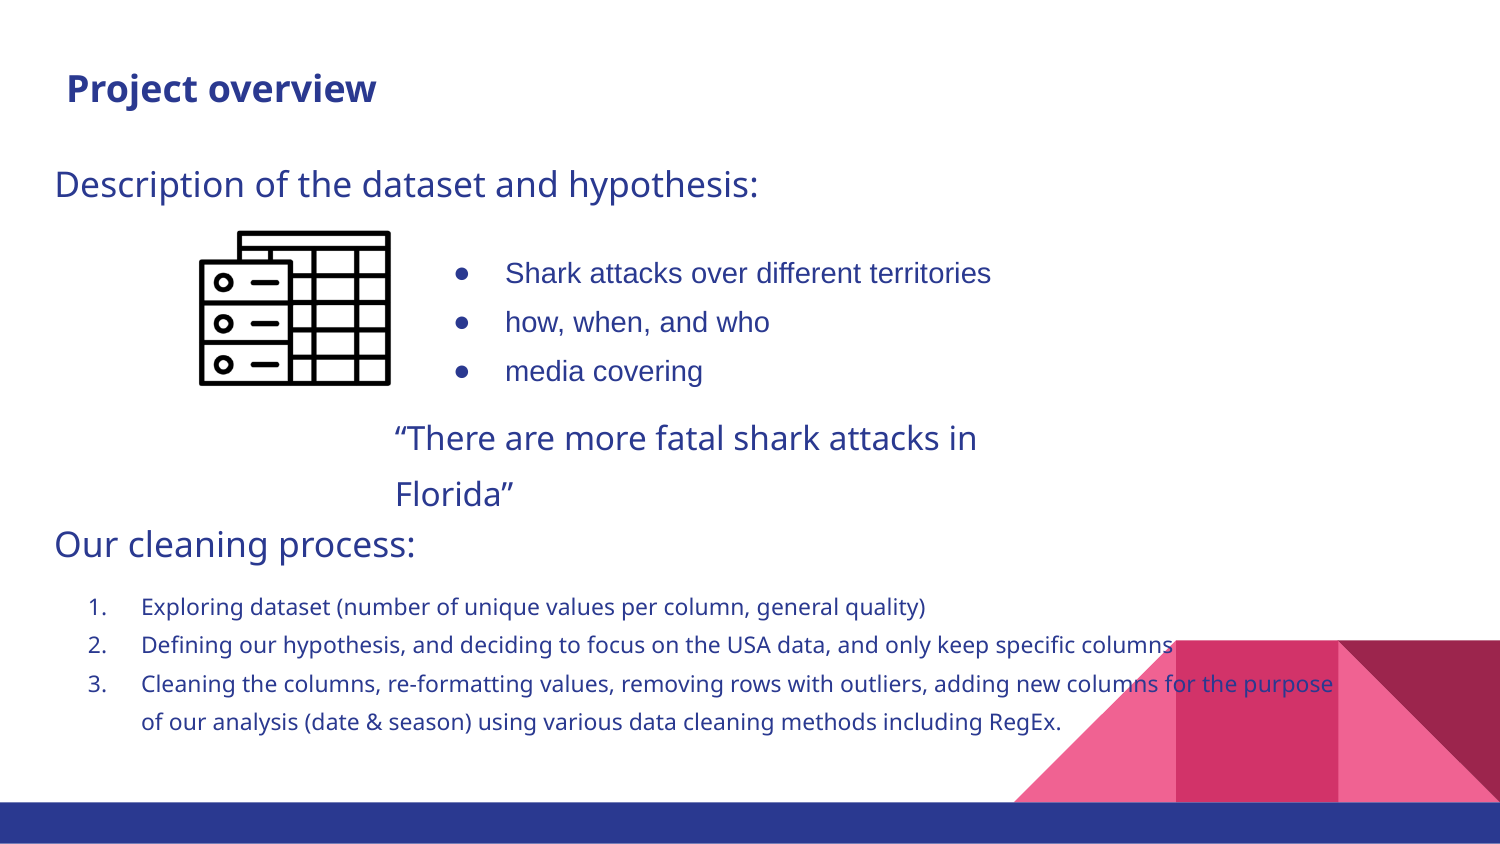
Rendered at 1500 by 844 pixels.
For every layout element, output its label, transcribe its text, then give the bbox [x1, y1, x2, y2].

text_box Exploring dataset (number of unique values per column, general quality) Defining our hypothesis, and deciding to focus on the USA data, and only keep specific columns Cleaning the columns, re-formatting values, removing rows with outliers, adding new columns for the purpose of our analysis (date & season) using various data cleaning methods including RegEx. [51, 566, 1354, 751]
text_box Our cleaning process: [39, 489, 433, 580]
text_box “There are more fatal shark attacks in Florida” [379, 415, 1121, 498]
list Description of the dataset and hypothesis: [39, 129, 1431, 201]
picture [173, 187, 416, 430]
text_box Shark attacks over different territories how, when, and who media covering [416, 225, 1299, 403]
title Project overview [51, 47, 1449, 130]
